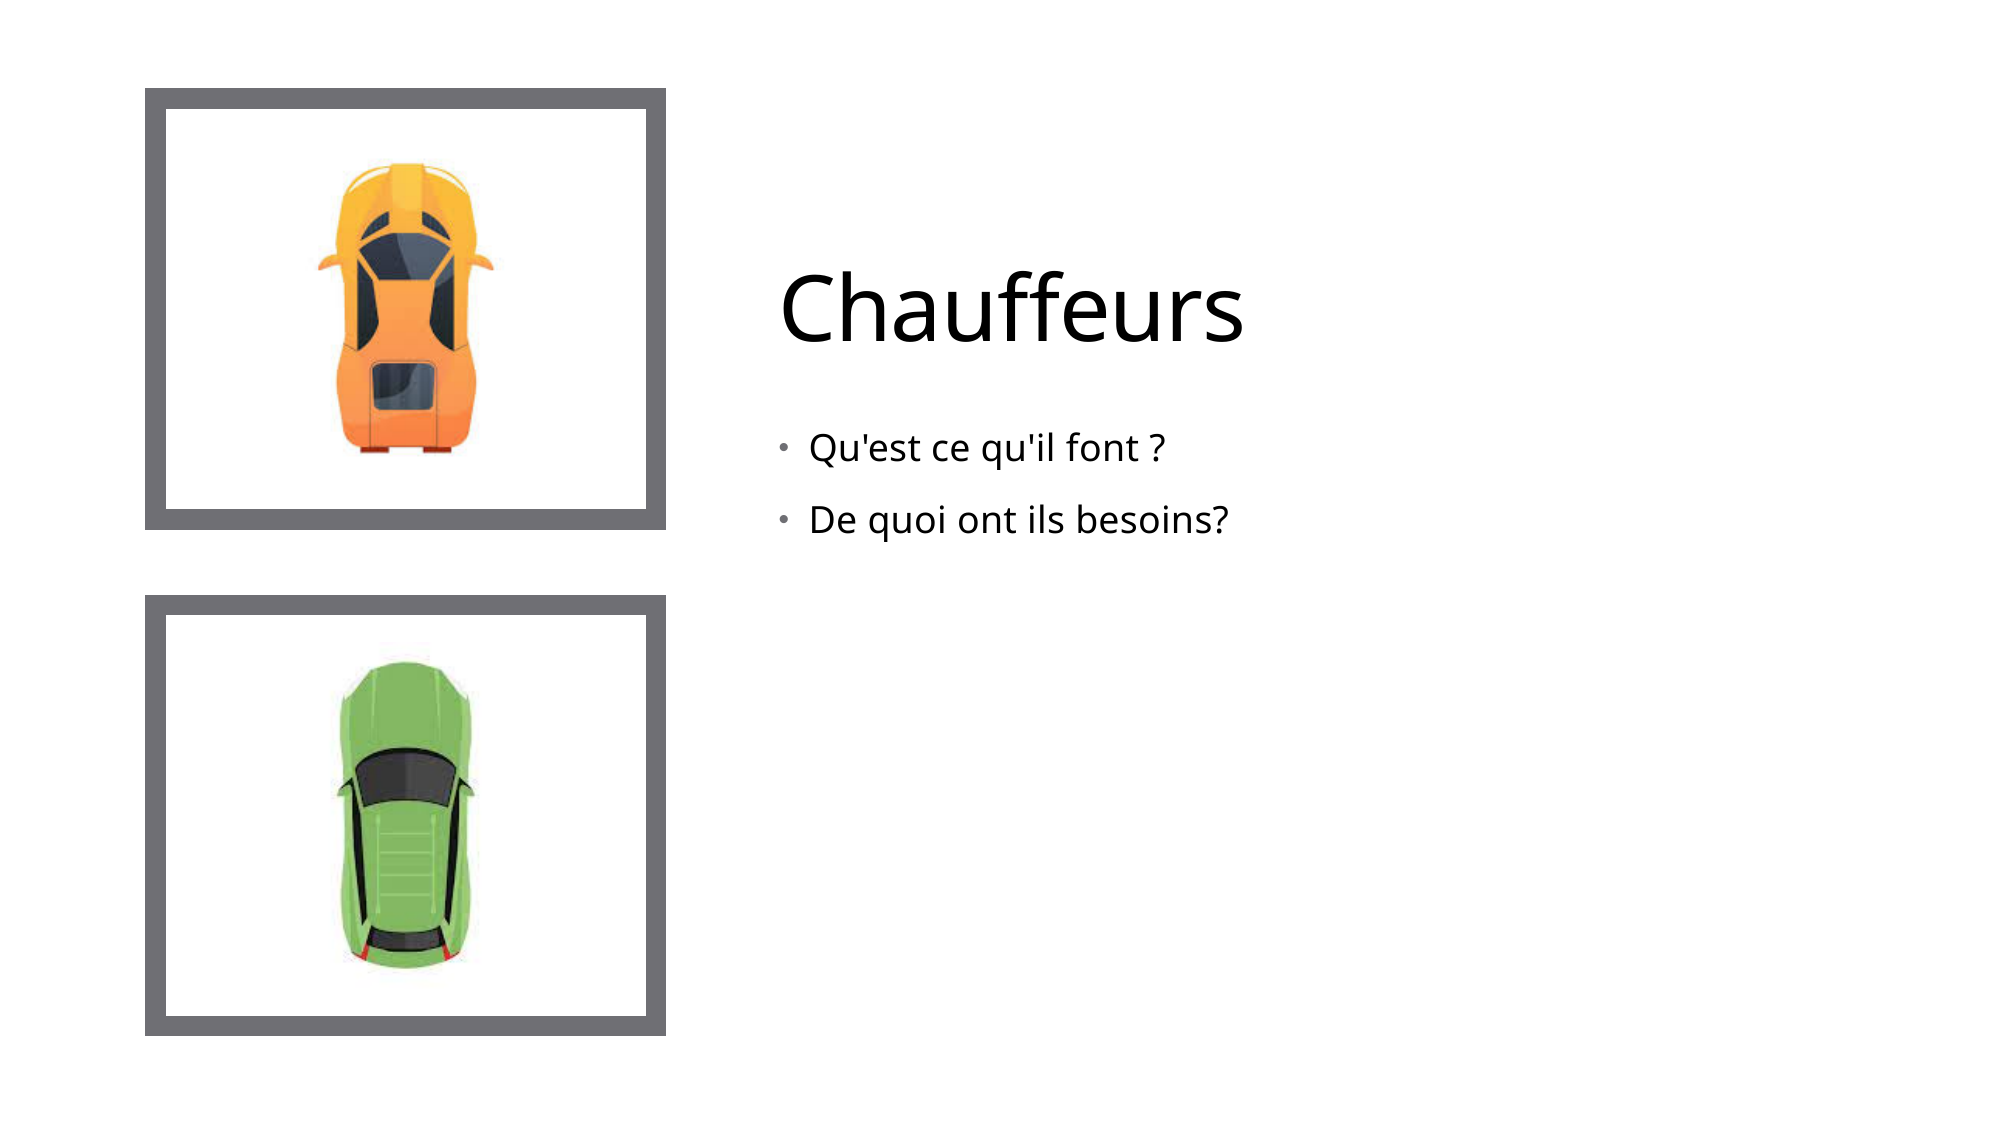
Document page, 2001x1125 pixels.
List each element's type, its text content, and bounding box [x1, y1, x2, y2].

text_box [156, 605, 656, 1026]
title Chauffeurs [763, 104, 1692, 369]
picture [232, 642, 580, 989]
list Qu'est ce qu'il font ? De quoi ont ils besoins? [763, 419, 1692, 1031]
text_box [156, 98, 656, 519]
picture [232, 135, 580, 483]
